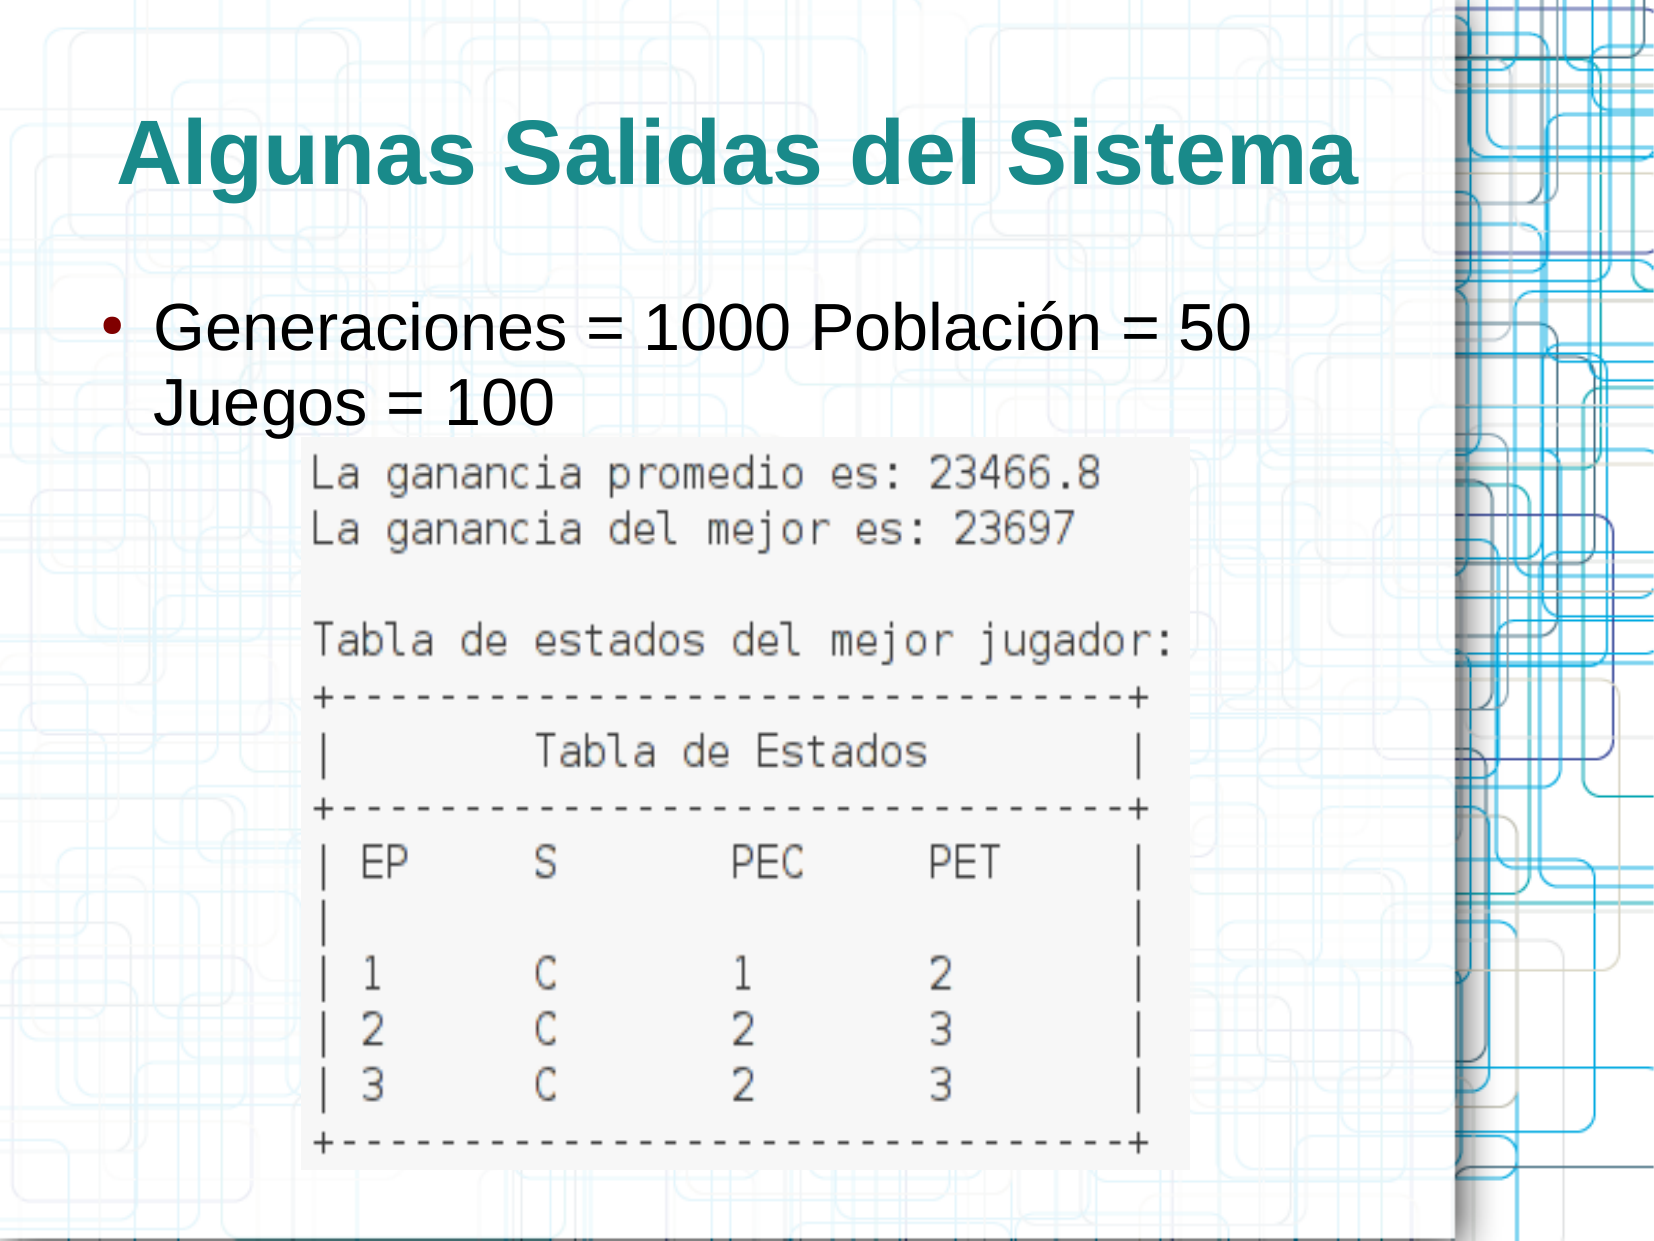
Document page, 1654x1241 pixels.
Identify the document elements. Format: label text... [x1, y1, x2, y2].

list Generaciones = 1000 Población = 50 Juegos = 100 [82, 290, 1418, 1241]
picture [0, 0, 1654, 1241]
picture [301, 437, 1190, 1170]
title Algunas Salidas del Sistema [59, 49, 1418, 257]
